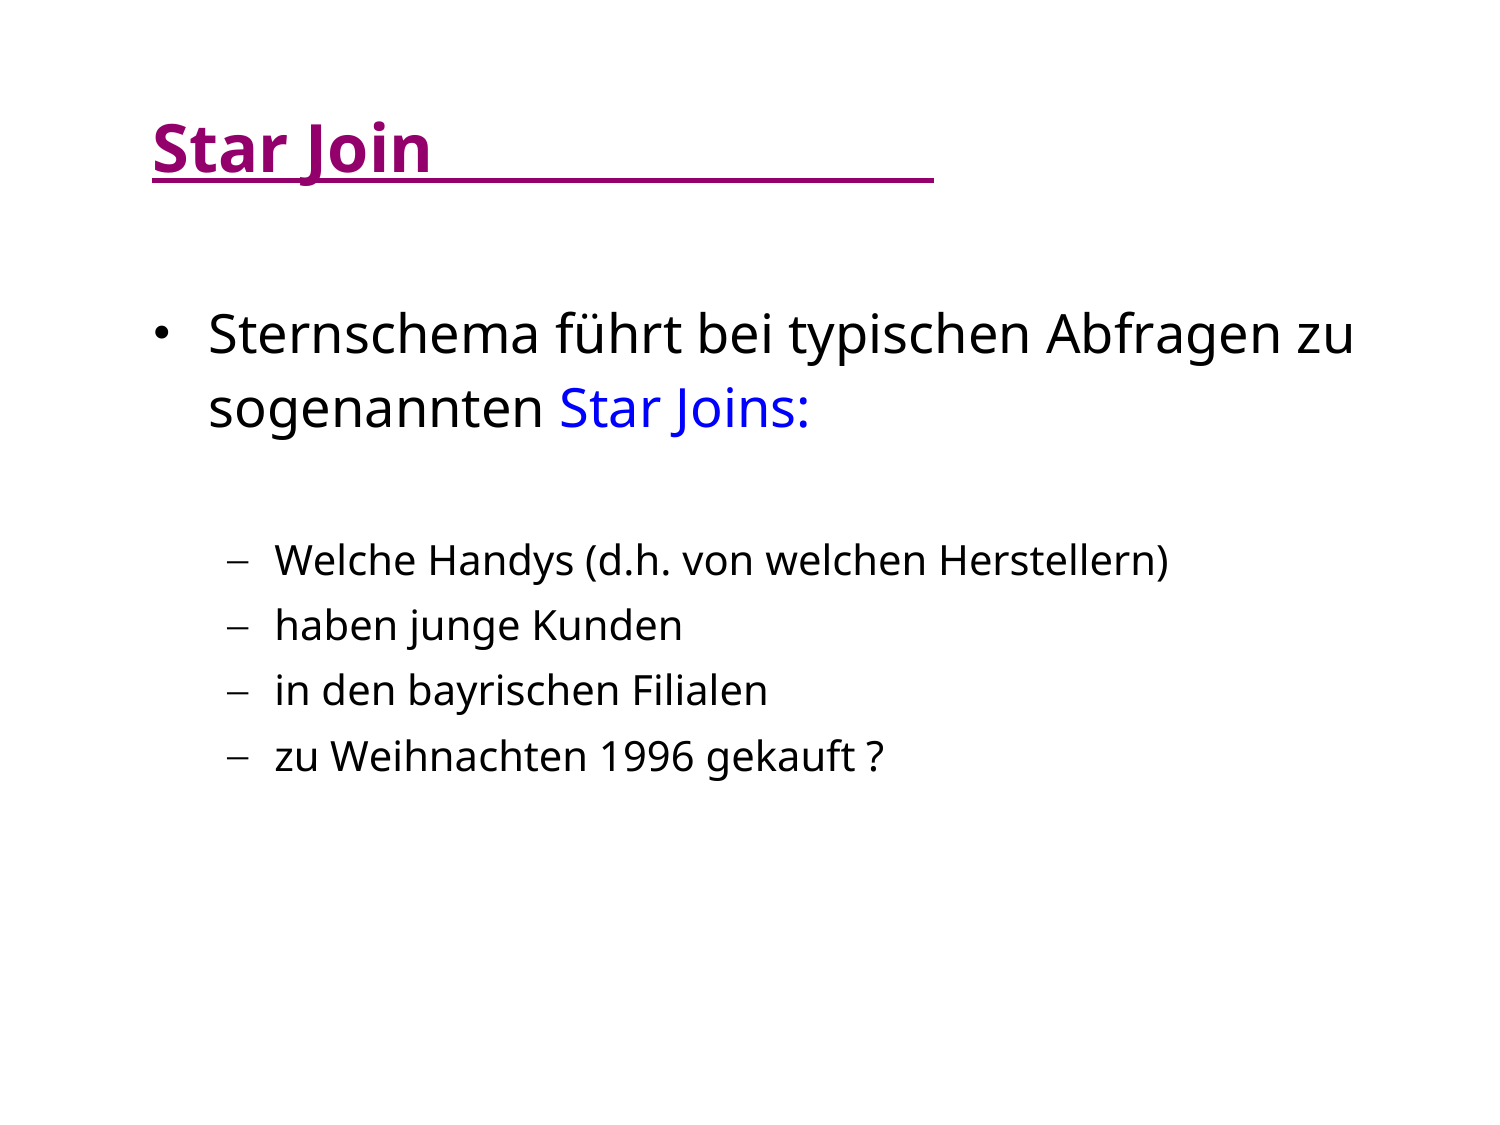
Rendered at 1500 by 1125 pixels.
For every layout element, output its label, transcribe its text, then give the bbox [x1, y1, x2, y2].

list Sternschema führt bei typischen Abfragen zu sogenannten Star Joins: Welche Handys (d.h. von welchen Herstellern) haben junge Kunden in den bayrischen Filialen zu Weihnachten 1996 gekauft ? [137, 287, 1413, 963]
title Star Join [137, 56, 1413, 238]
